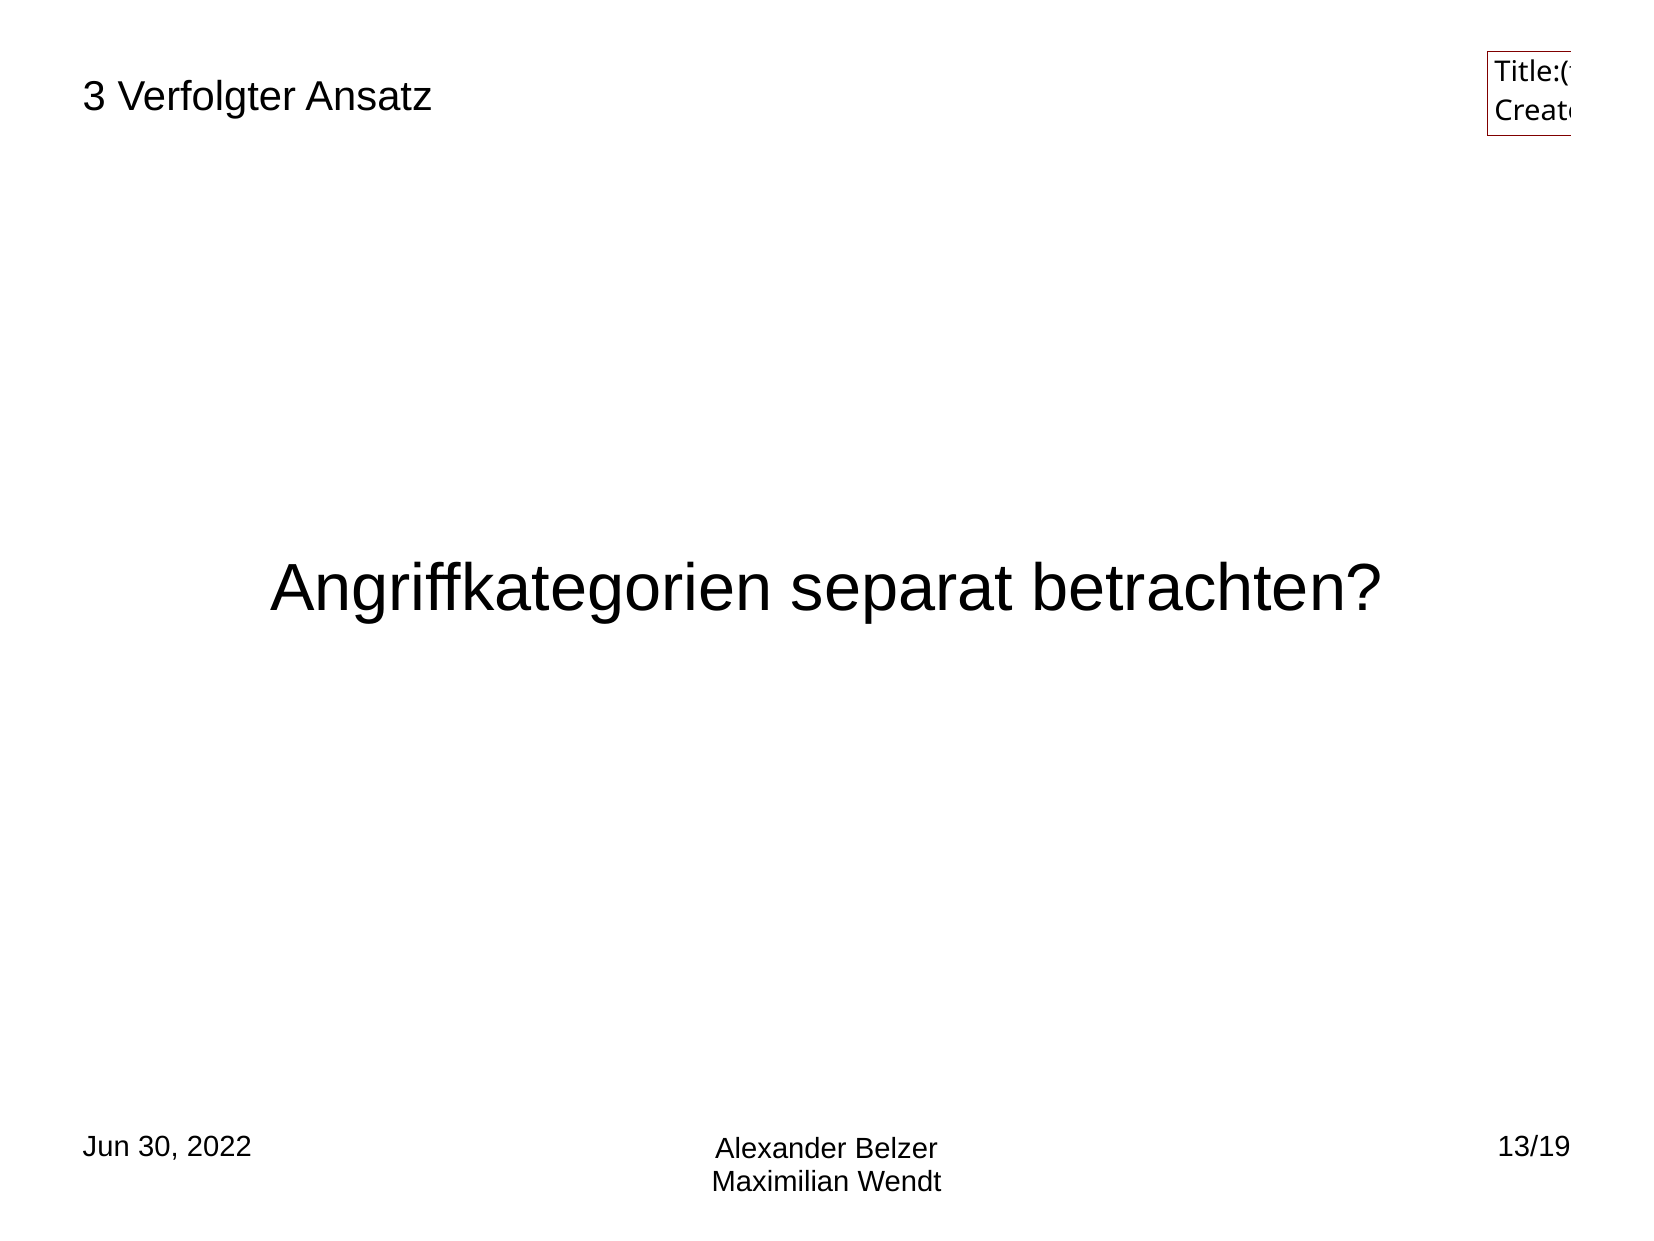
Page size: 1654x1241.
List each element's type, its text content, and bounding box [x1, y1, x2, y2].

subtitle Angriffkategorien separat betrachten? [82, 165, 1571, 1010]
title 3 Verfolgter Ansatz [82, 34, 1571, 151]
